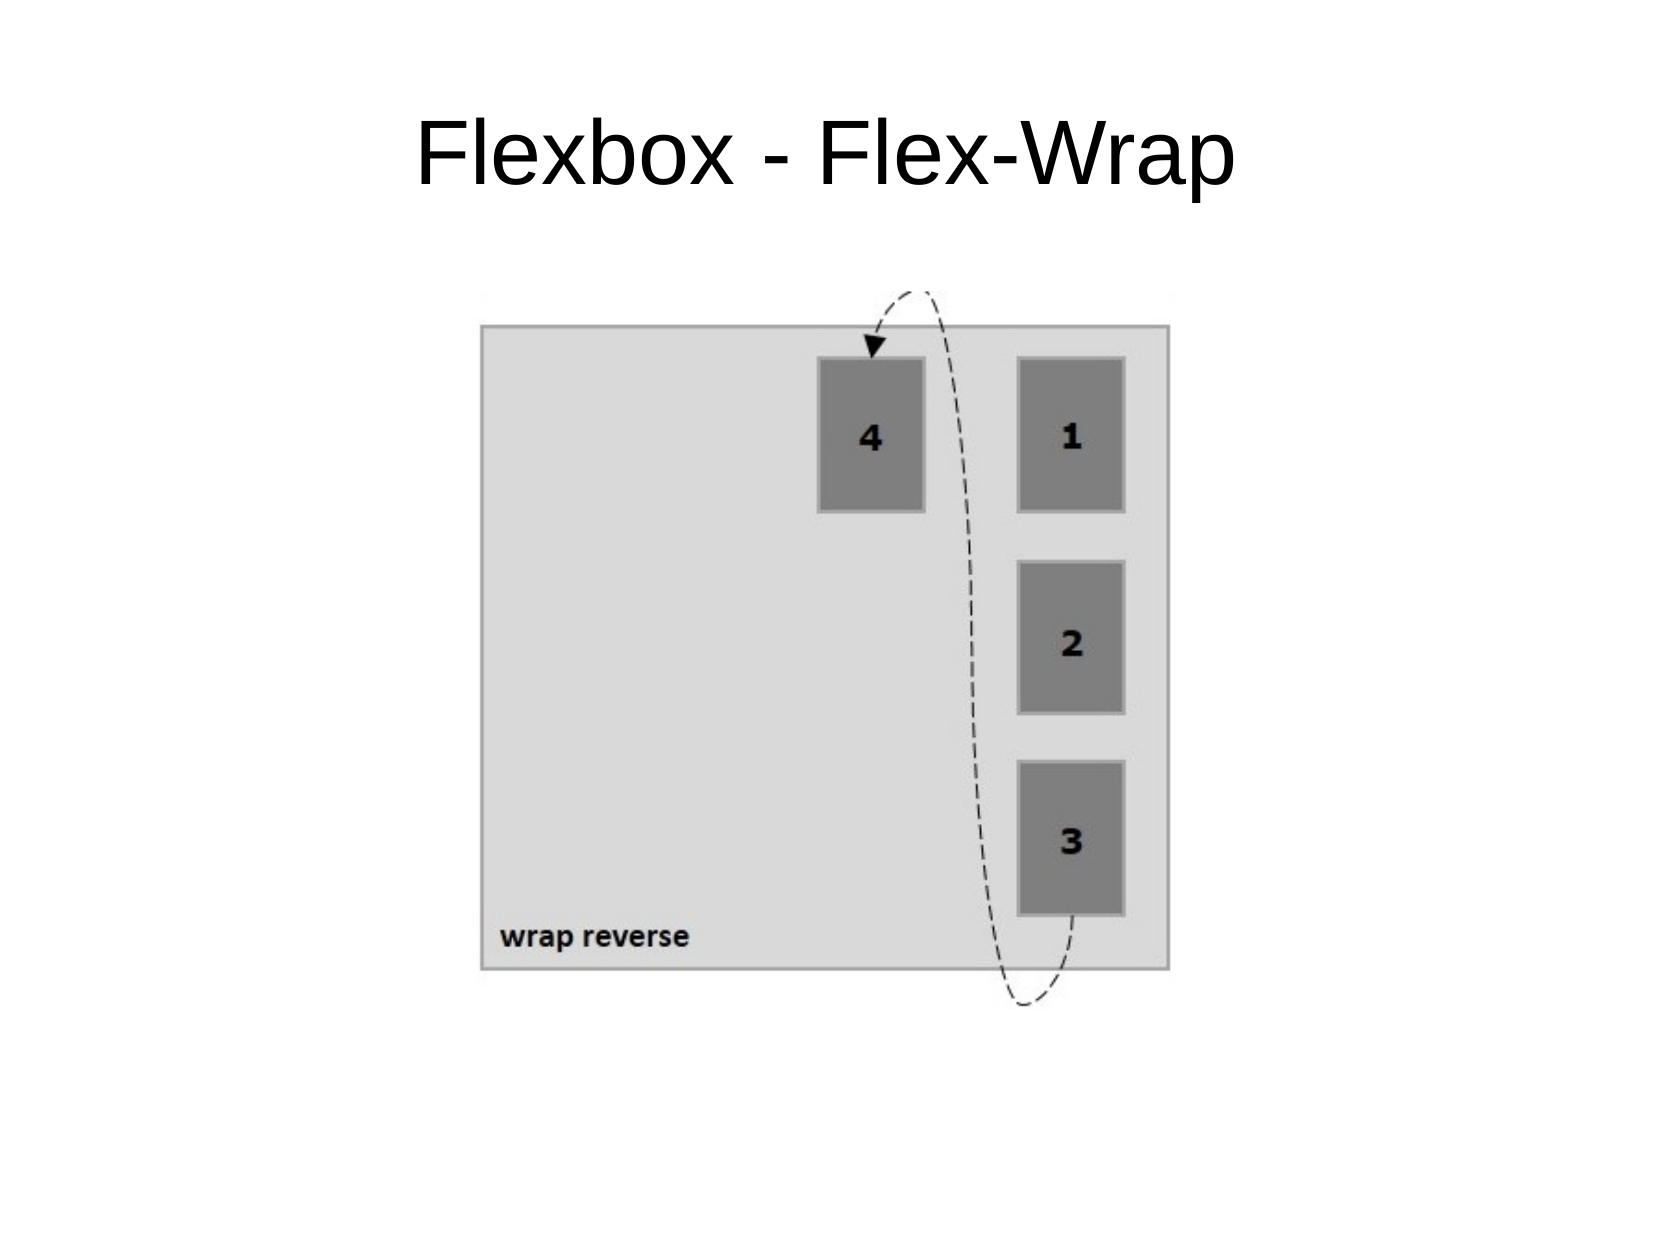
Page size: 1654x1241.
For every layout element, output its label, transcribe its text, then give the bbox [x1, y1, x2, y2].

title Flexbox - Flex-Wrap [82, 49, 1571, 257]
picture [475, 290, 1178, 1010]
